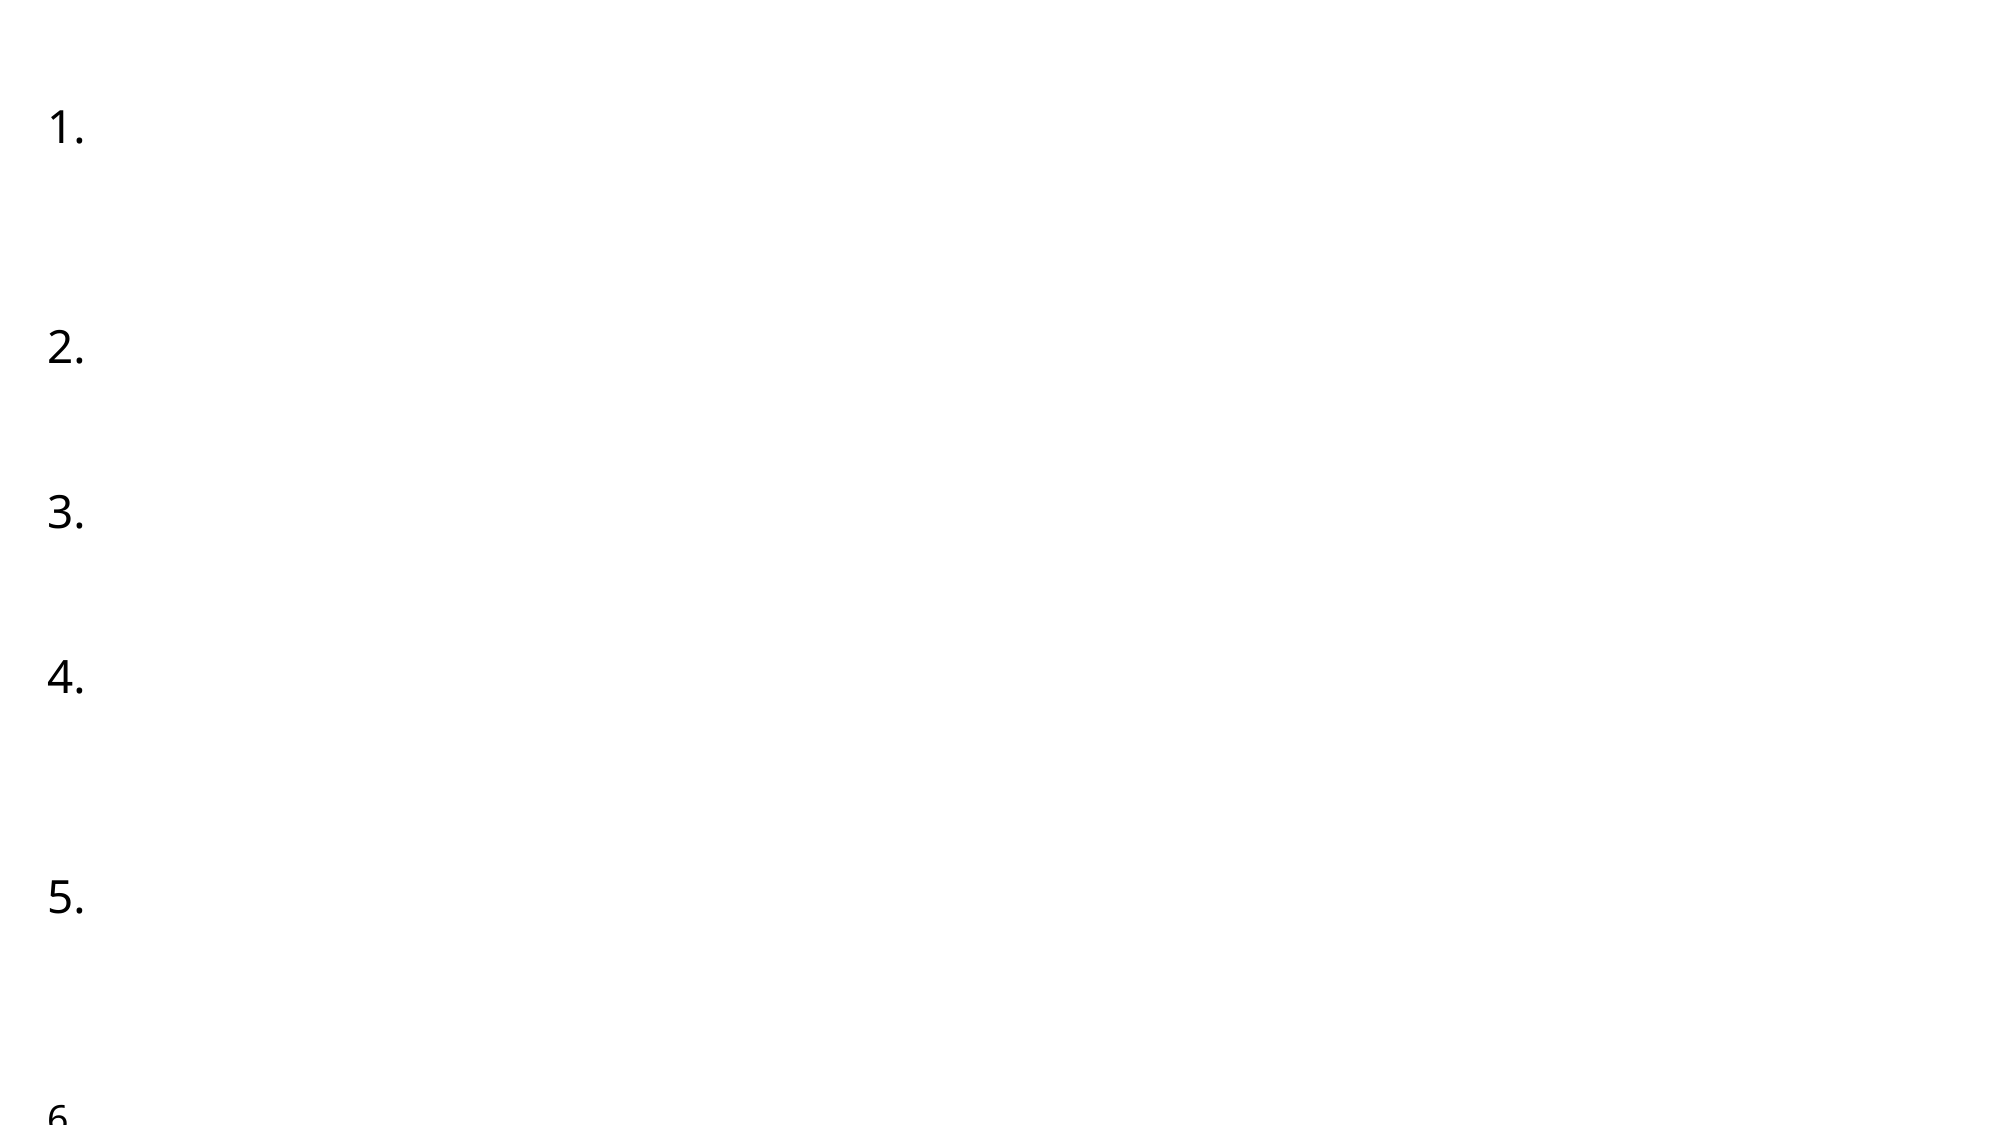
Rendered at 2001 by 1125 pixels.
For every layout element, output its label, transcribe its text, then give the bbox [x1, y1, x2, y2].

text_box Conclusion: Analysis for women category suggests us to have more women personnel in our police services and there should me more patrolling vans in the areas like Dwarka, East, and West districts. Also, we should have more CCTV surveillance in the areas where population is sparsely located. Analysis of crimes against children suggests us that outer, north-east, north-west, Rohini, Dwarka are our Areas of Concerned and they need special attention to make these abodes safer for our future. When it comes to trafficking in humans, Delhi allows us to be hopeful as we have seen a decline in the cases in last six years, still we need to have an attentive eye on Central , North-East, North-west areas. Further analysis of homicides in Delhi city compels us to take all the districts evenly under the umbrella as the district wise analysis shows very slight differences in the cases whether the location is sparsely populated or congested. Overall number of homicides in last 6 years is 2491 which is scary. In the last category we Analyzed that in the areas which are heavily populated thefts are more prevalent while which are sparsely populated, robbery, burglary and dacoity are more prevalent. All we can suggest with this is "Take Care of Your Wallet". [32, 0, 1921, 1125]
